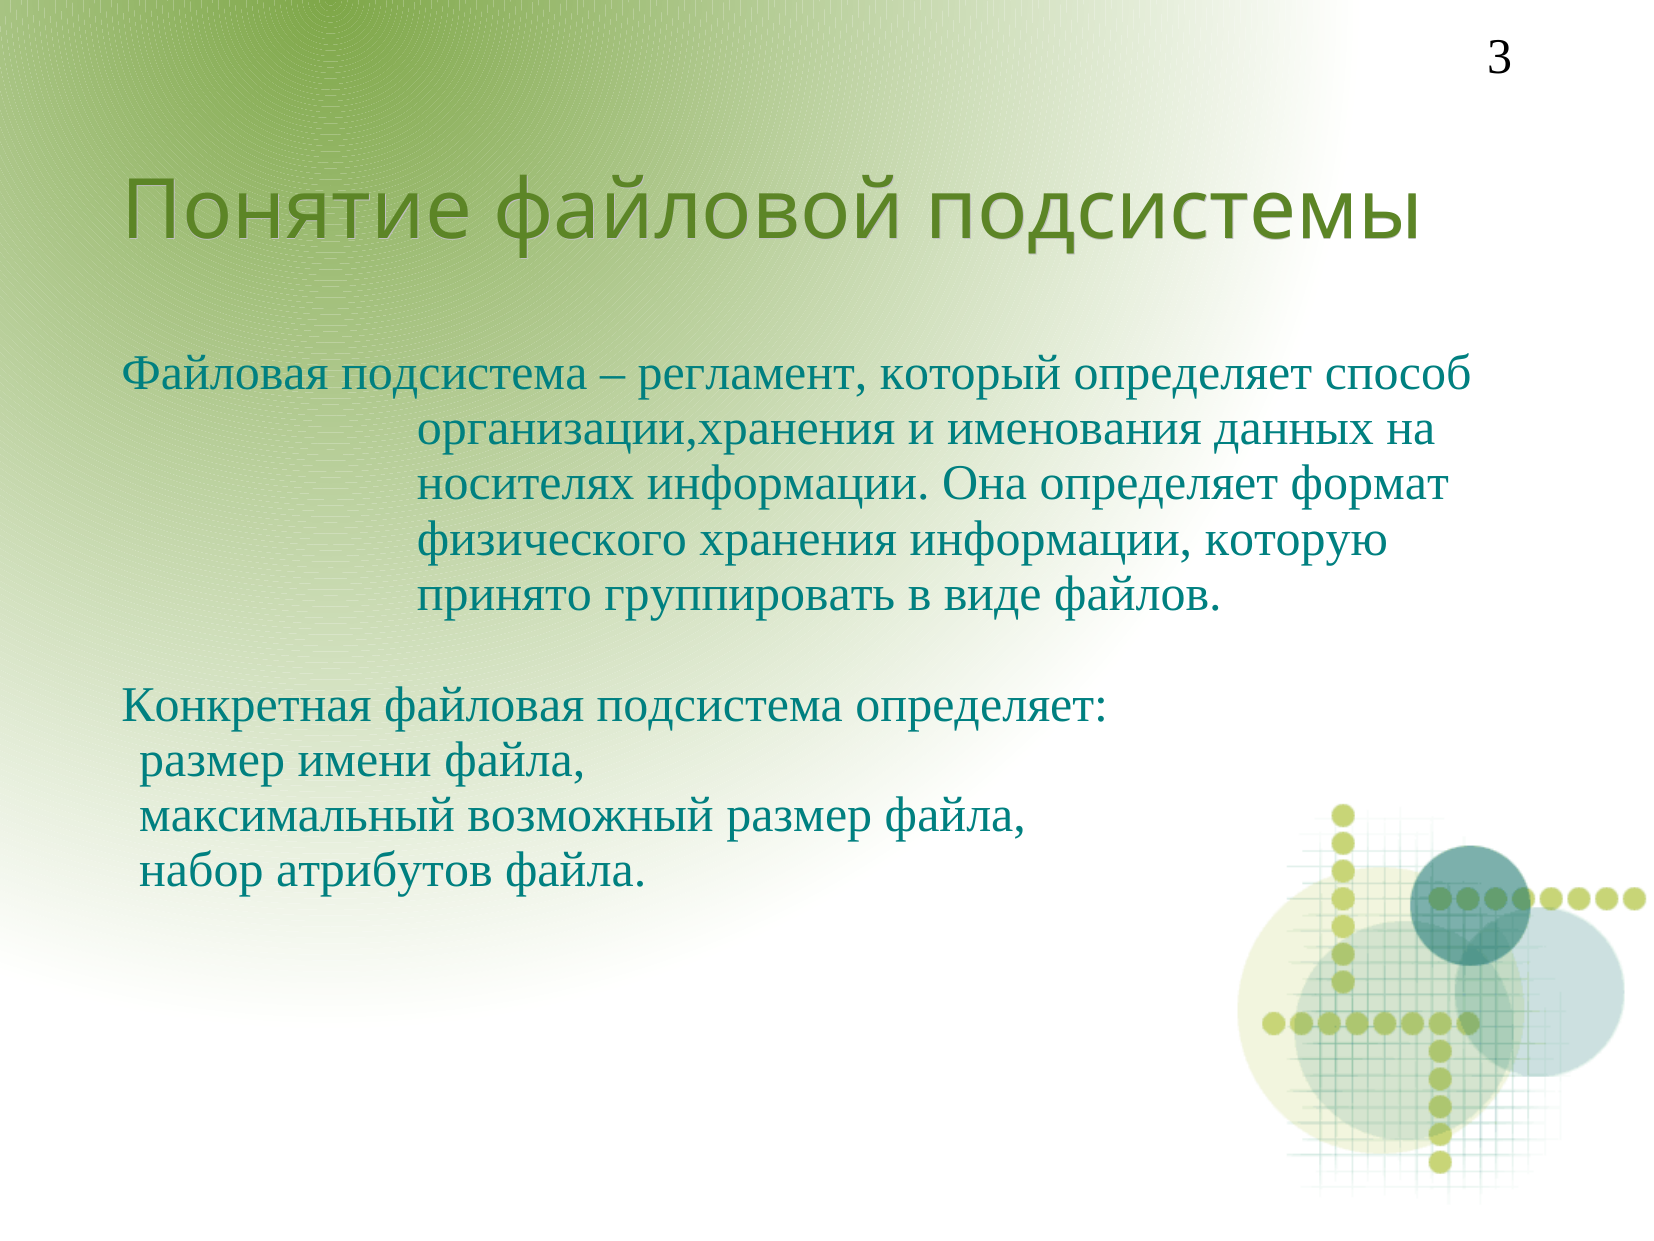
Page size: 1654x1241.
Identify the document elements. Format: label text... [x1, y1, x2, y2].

picture [1224, 792, 1654, 1211]
title Понятие файловой подсистемы [121, 102, 1534, 311]
subtitle Файловая подсистема – регламент, который определяет способ организации,хранения и именования данных на носителях информации. Она определяет формат физического хранения информации, которую принято группировать в виде файлов. Конкретная файловая подсиcтема определяет: размер имени файла, максимальный возможный размер файла, набор атрибутов файла. [121, 344, 1534, 1127]
text_box <номер> [1498, 29, 1654, 89]
